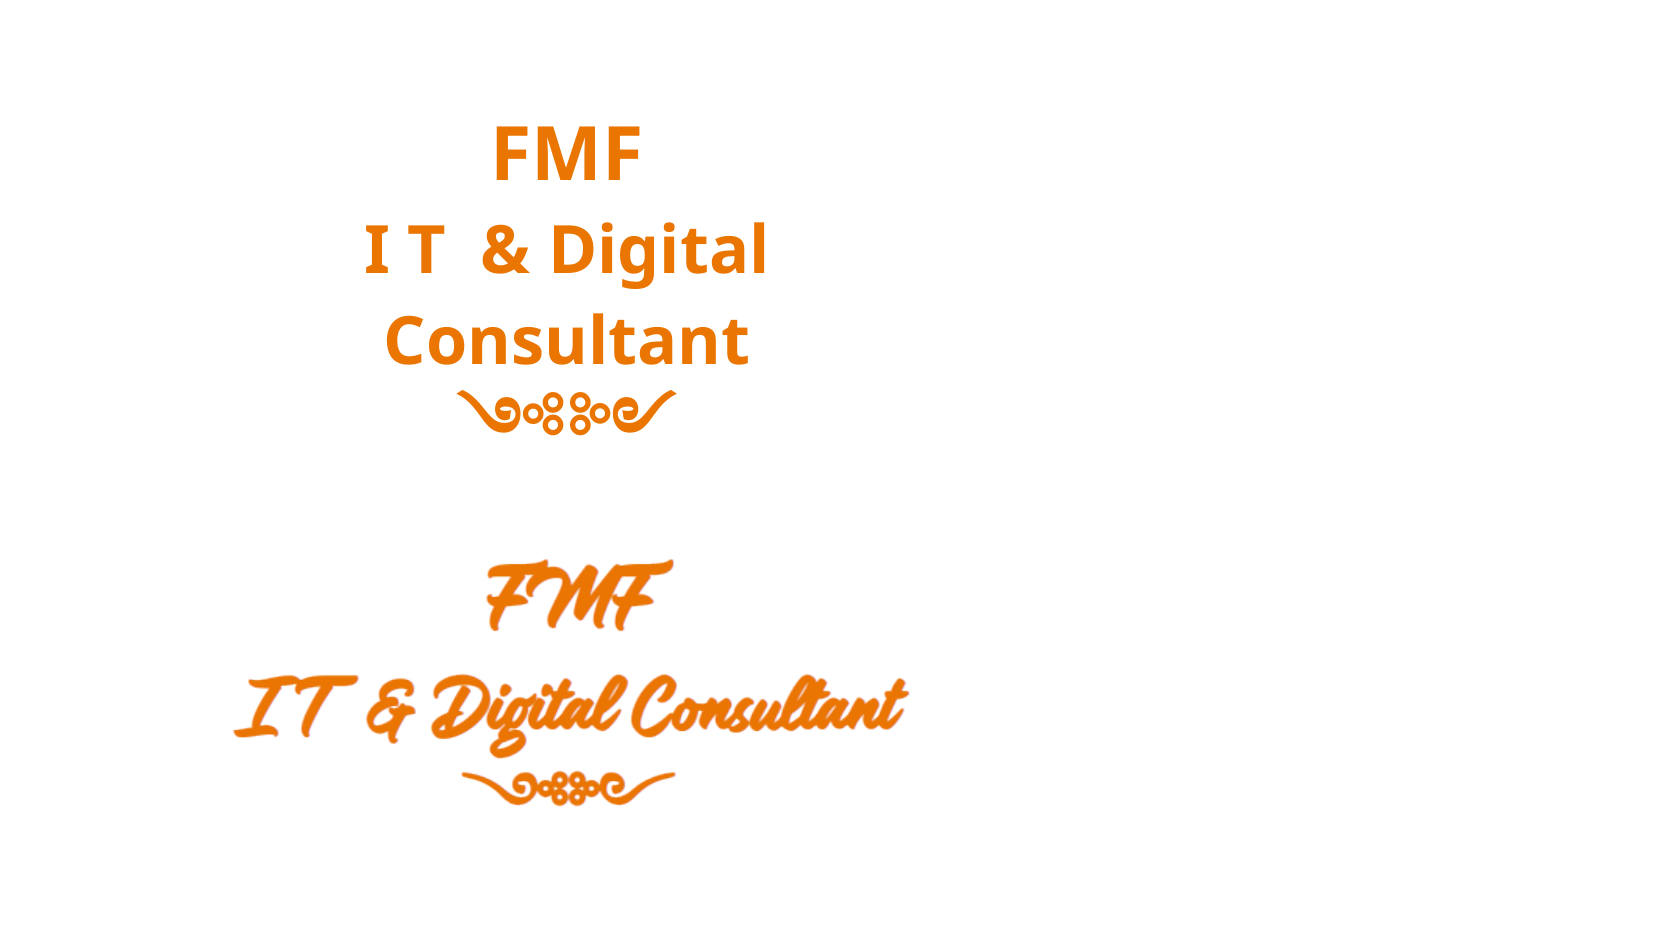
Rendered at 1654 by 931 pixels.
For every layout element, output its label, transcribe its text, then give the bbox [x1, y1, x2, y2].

picture [166, 478, 969, 860]
text_box FMF I T & Digital Consultant ༺༻ [166, 35, 969, 418]
